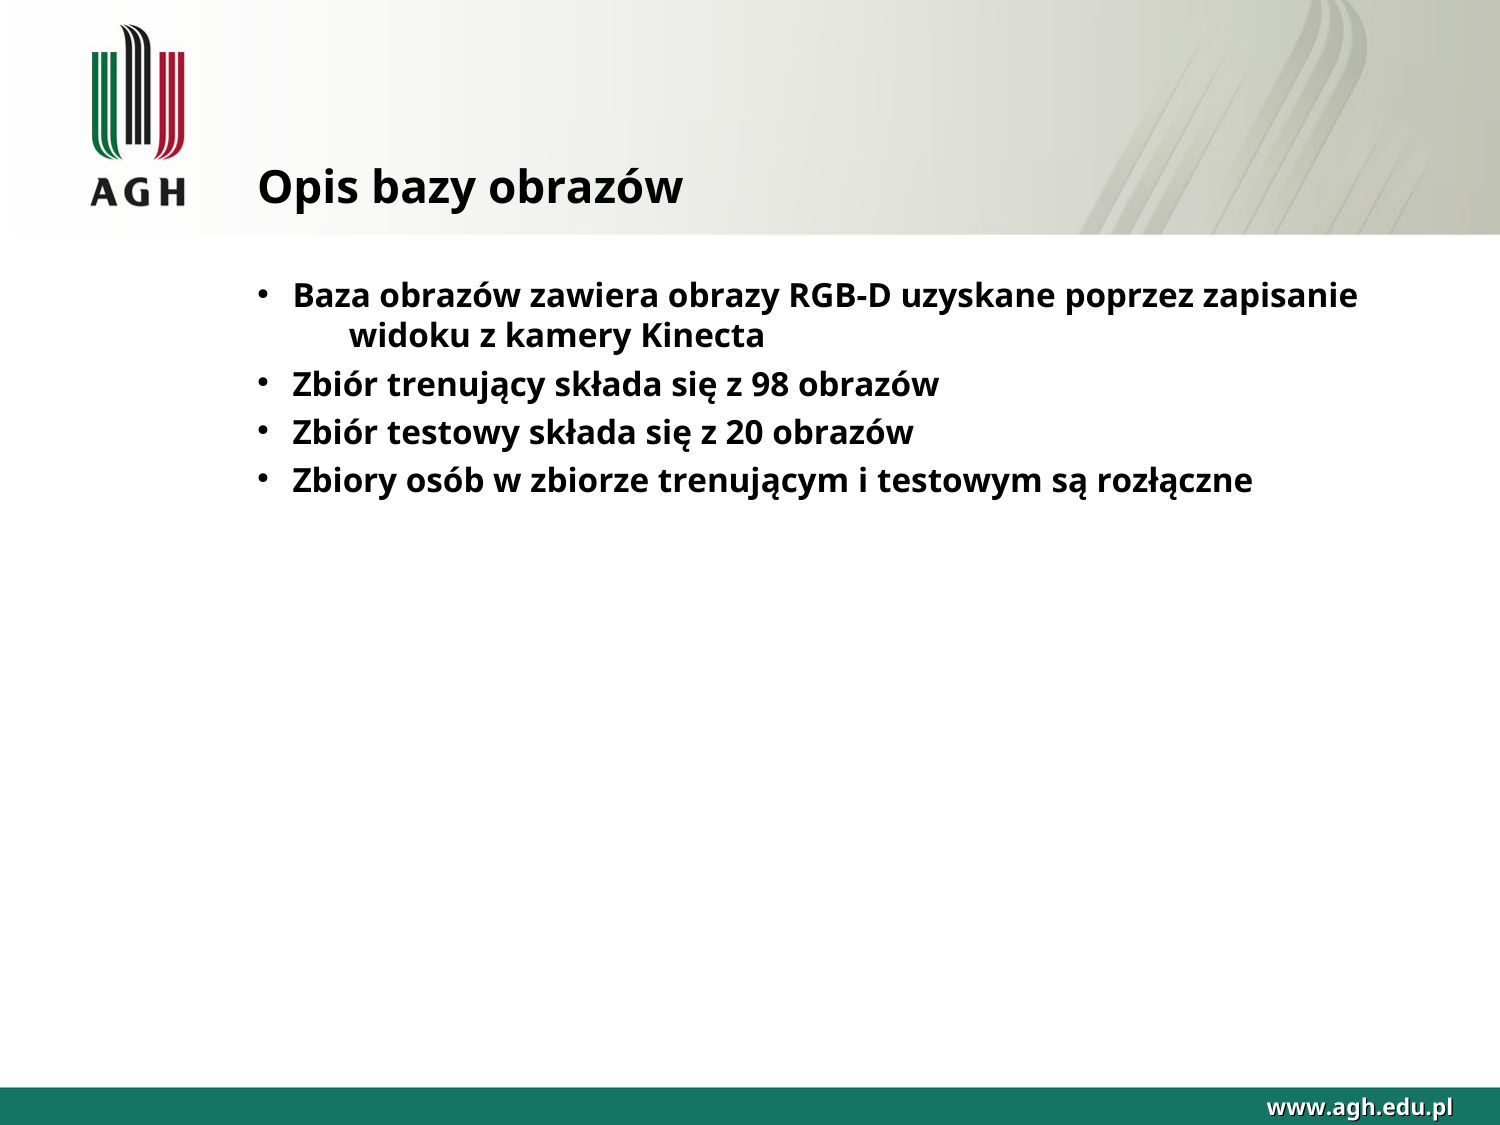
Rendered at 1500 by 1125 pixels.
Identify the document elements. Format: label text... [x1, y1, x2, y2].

picture [0, 0, 1500, 1125]
text_box www.agh.edu.pl [1251, 1084, 1500, 1125]
list Baza obrazów zawiera obrazy RGB-D uzyskane poprzez zapisanie widoku z kamery Kinecta Zbiór trenujący składa się z 98 obrazów Zbiór testowy składa się z 20 obrazów Zbiory osób w zbiorze trenującym i testowym są rozłączne [242, 267, 1425, 1005]
title Opis bazy obrazów [242, 137, 1425, 233]
